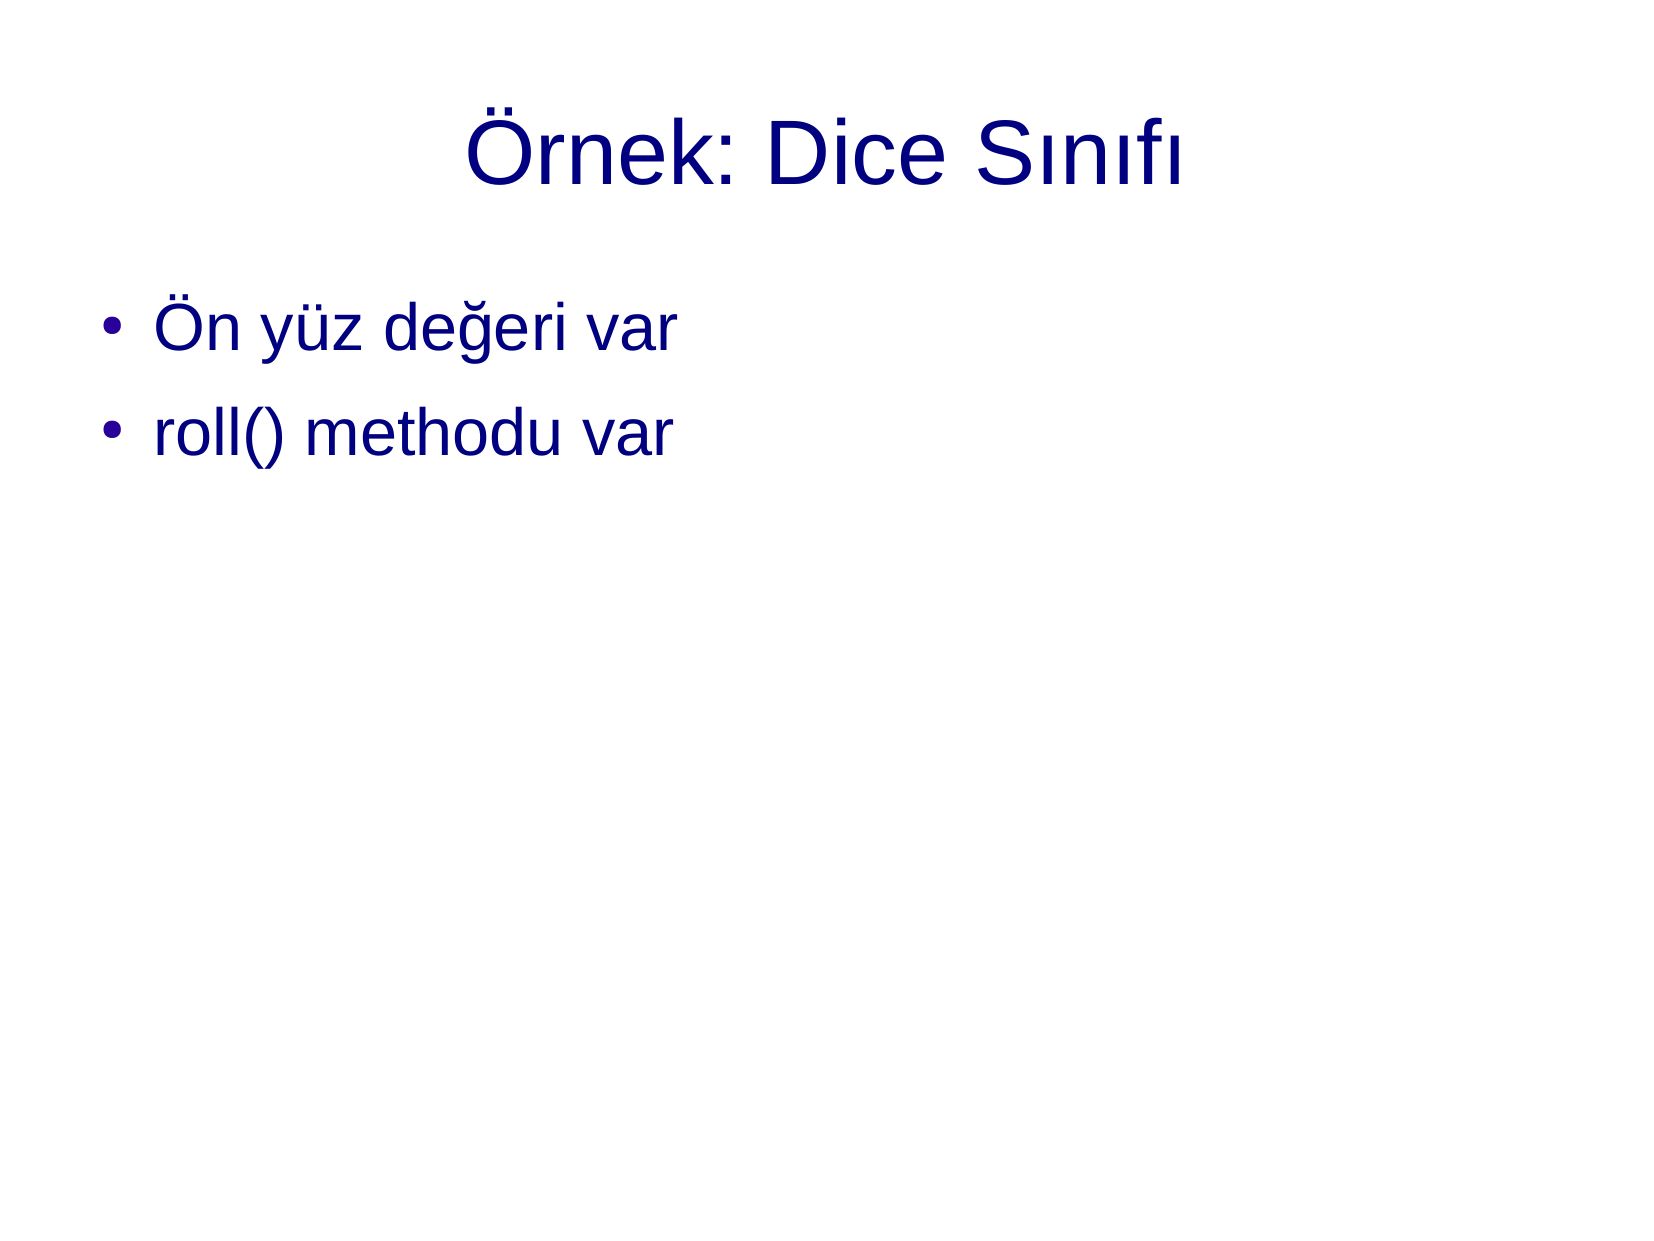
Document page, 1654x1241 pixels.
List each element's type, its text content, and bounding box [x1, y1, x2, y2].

title Örnek: Dice Sınıfı [82, 49, 1571, 257]
list Ön yüz değeri var roll() methodu var [82, 290, 1571, 1109]
